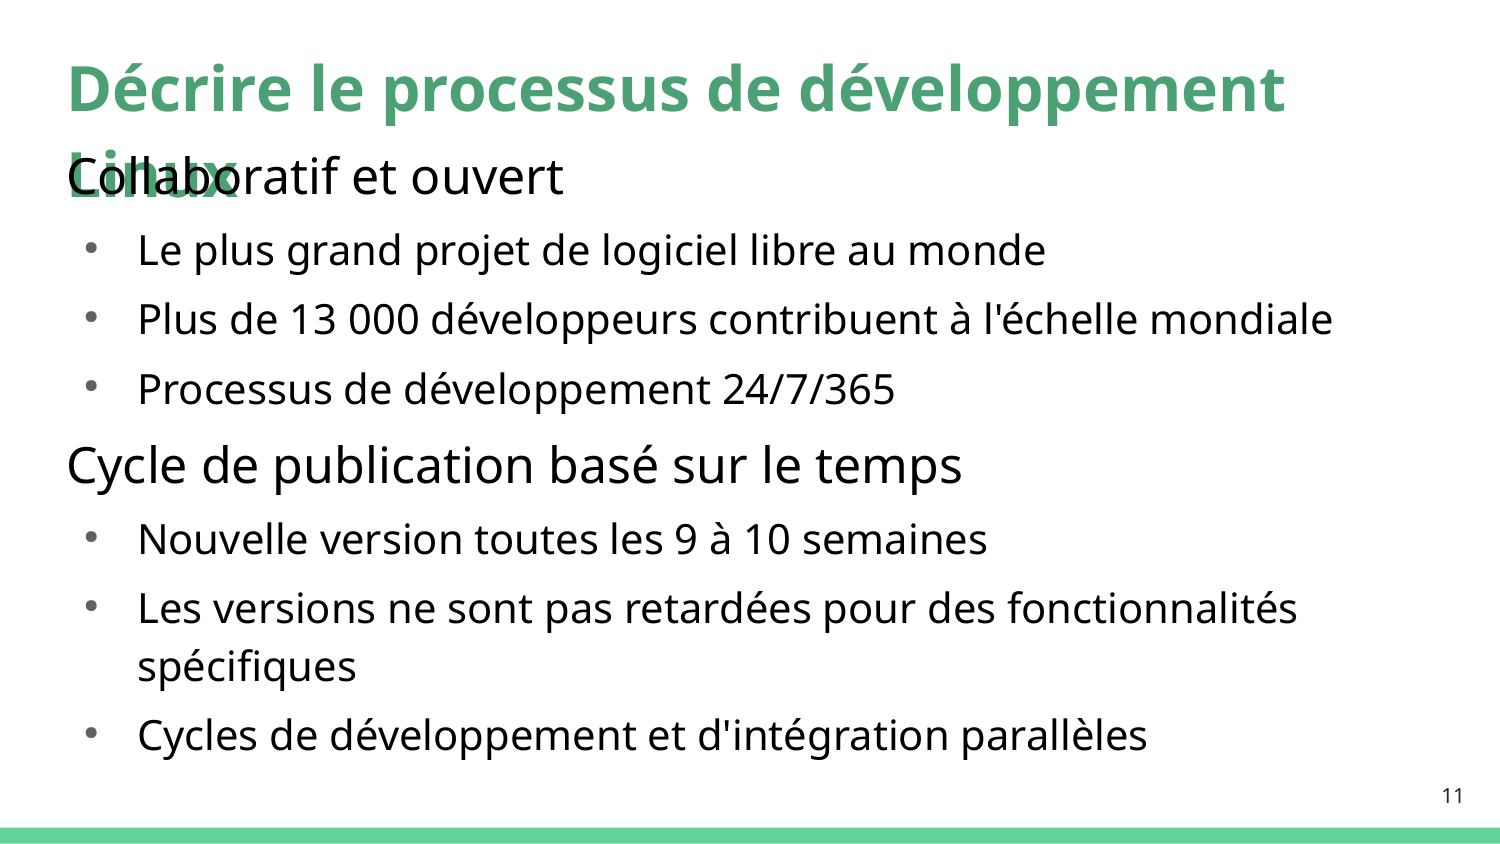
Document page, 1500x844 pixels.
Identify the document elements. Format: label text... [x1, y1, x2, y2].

list Collaboratif et ouvert Le plus grand projet de logiciel libre au monde Plus de 13 000 développeurs contribuent à l'échelle mondiale Processus de développement 24/7/365 Cycle de publication basé sur le temps Nouvelle version toutes les 9 à 10 semaines Les versions ne sont pas retardées pour des fonctionnalités spécifiques Cycles de développement et d'intégration parallèles [51, 120, 1359, 827]
text_box <numéro> [1389, 764, 1480, 830]
title Décrire le processus de développement Linux [51, 23, 1449, 117]
